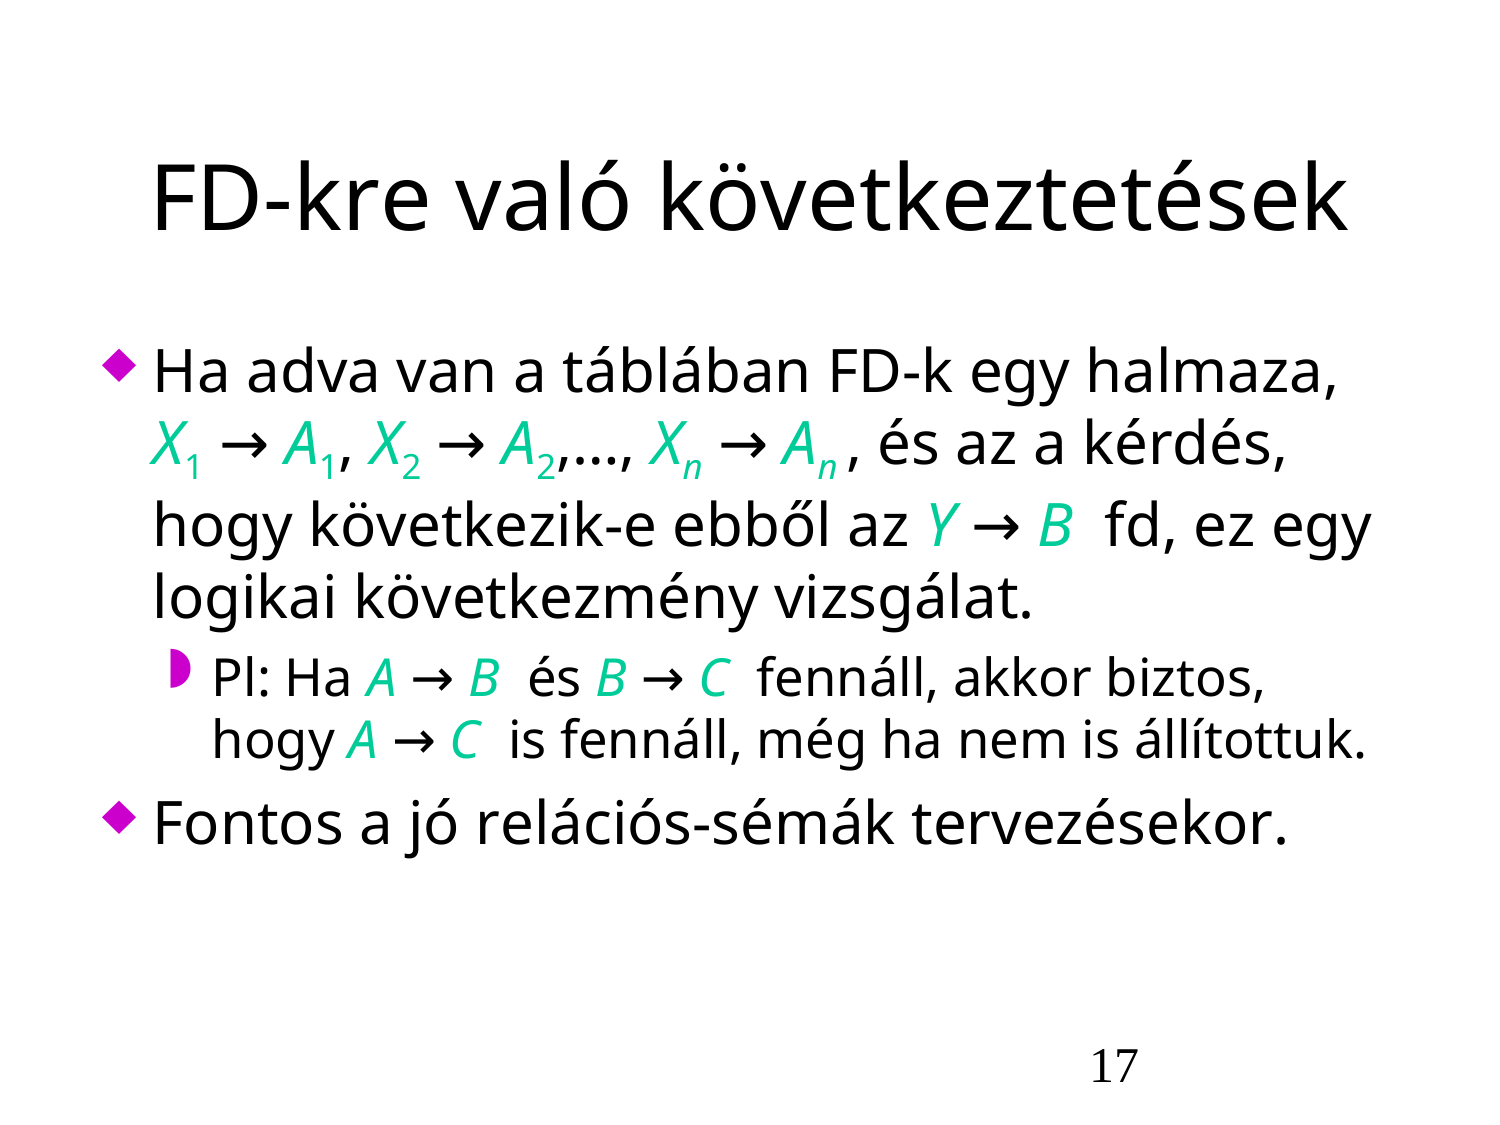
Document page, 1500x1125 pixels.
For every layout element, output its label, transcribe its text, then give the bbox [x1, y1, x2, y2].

title FD-kre való következtetések [112, 99, 1388, 288]
list Ha adva van a táblában FD-k egy halmaza, X1 → A1, X2 → A2,…, Xn → An , és az a kérdés, hogy következik-e ebből az Y → B fd, ez egy logikai következmény vizsgálat. Pl: Ha A → B és B → C fennáll, akkor biztos, hogy A → C is fennáll, még ha nem is állítottuk. Fontos a jó relációs-sémák tervezésekor. [87, 324, 1400, 1000]
